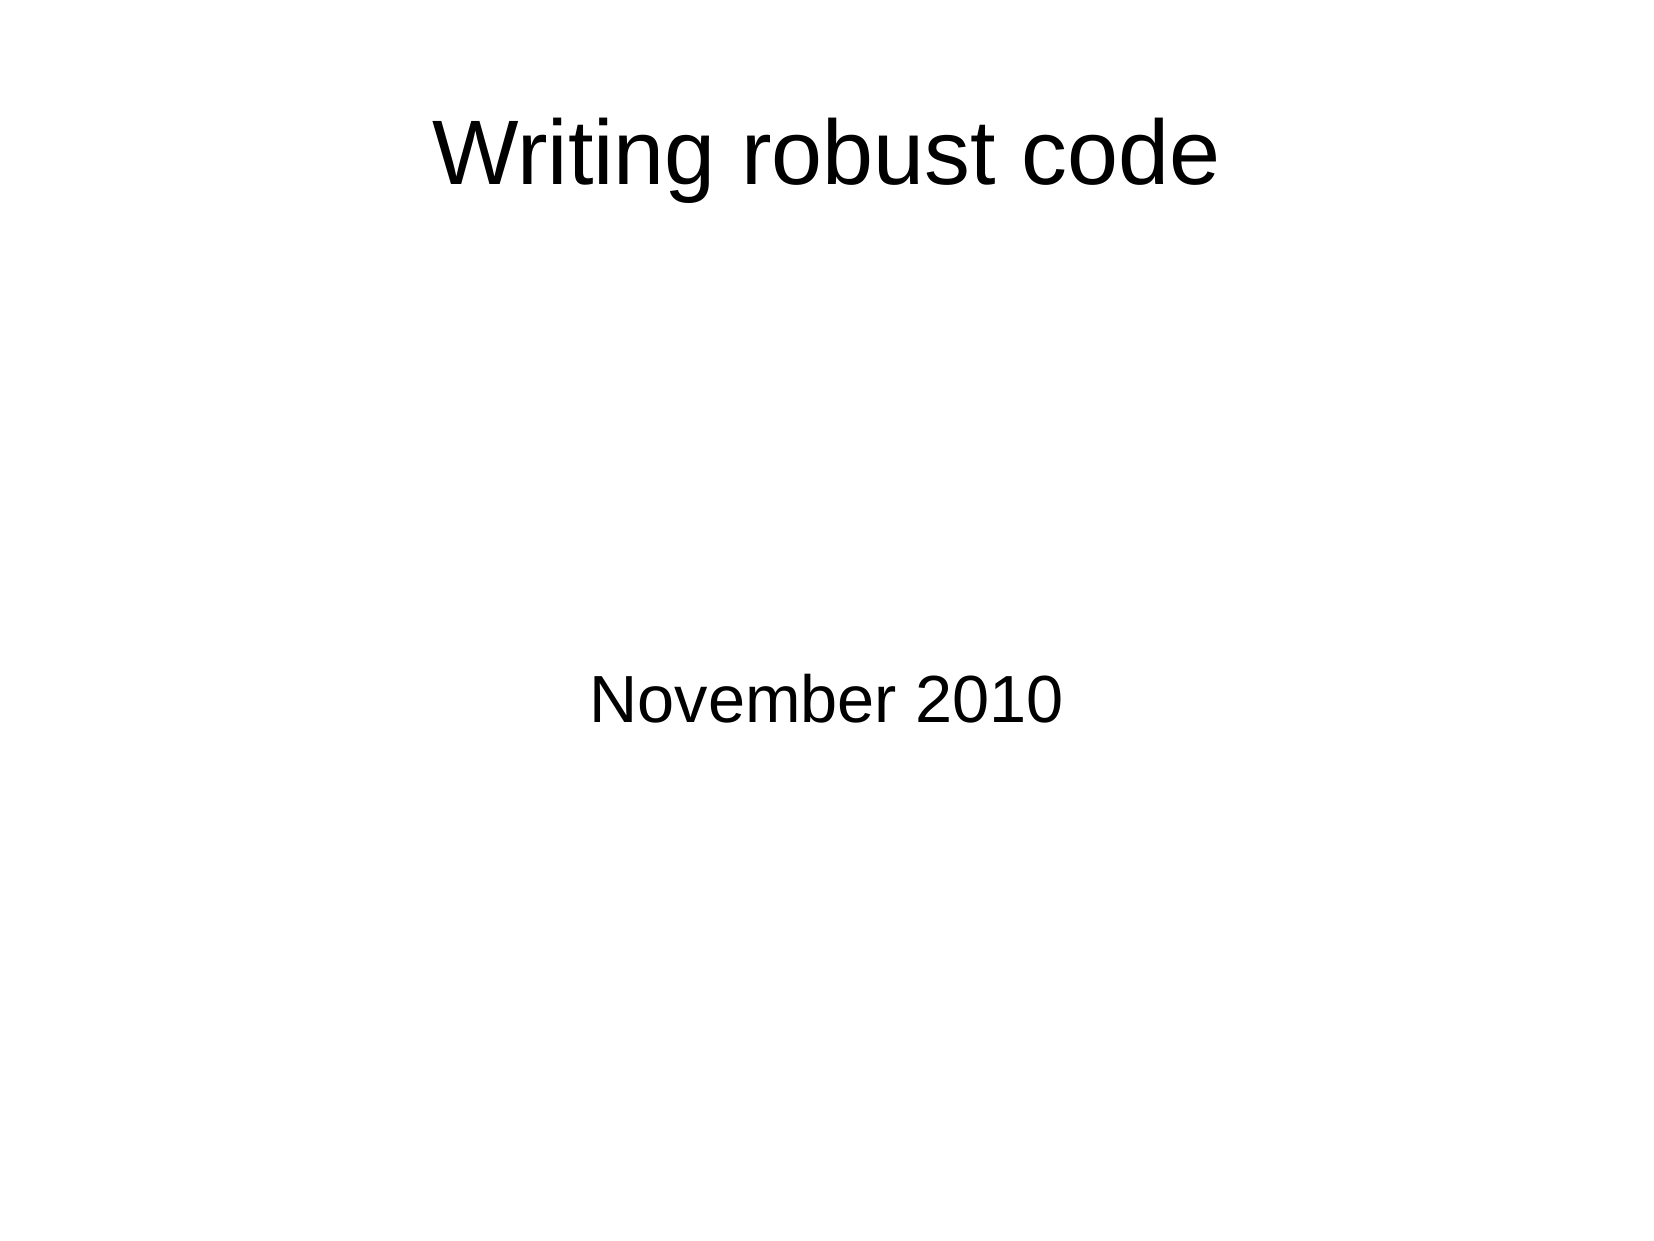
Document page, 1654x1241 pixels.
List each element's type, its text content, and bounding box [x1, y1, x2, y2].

subtitle November 2010 [82, 297, 1571, 1102]
title Writing robust code [82, 56, 1571, 250]
